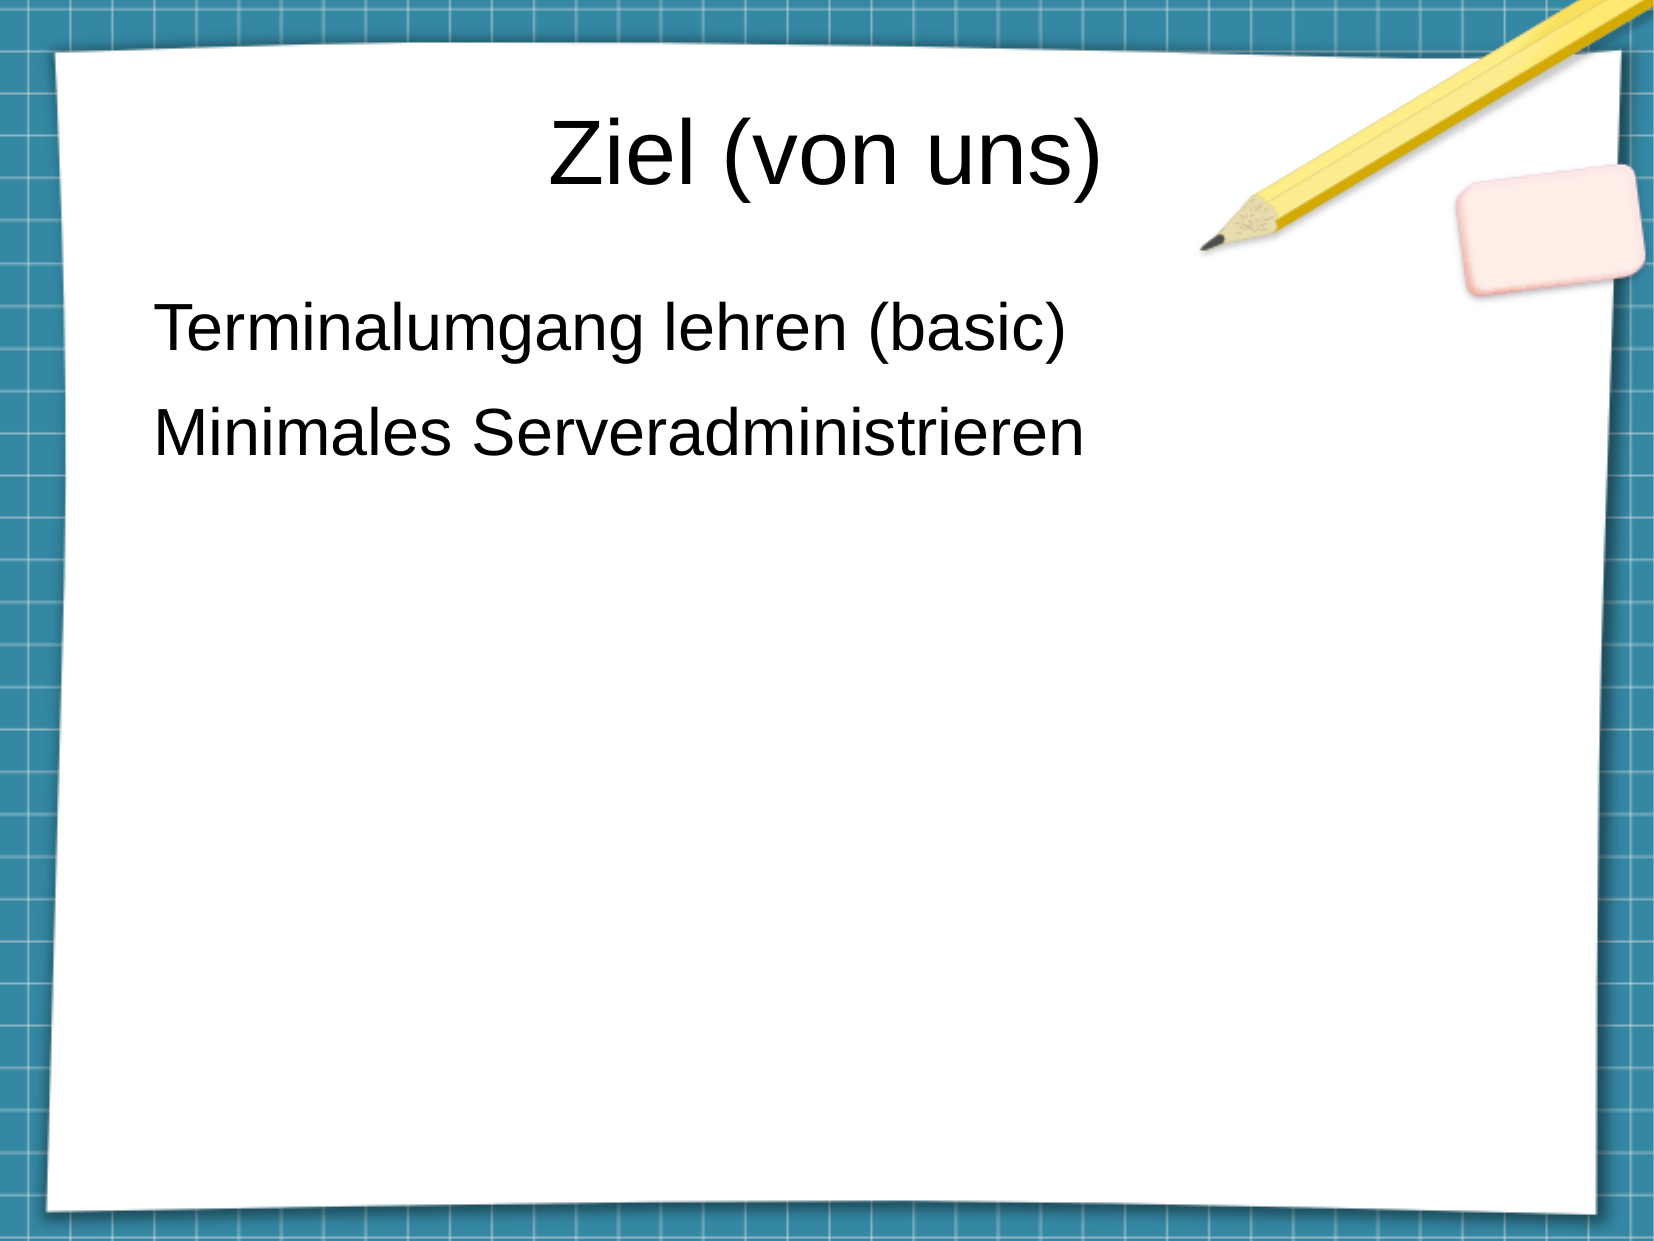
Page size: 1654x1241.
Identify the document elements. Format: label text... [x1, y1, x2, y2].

list Terminalumgang lehren (basic) Minimales Serveradministrieren [82, 290, 1571, 1010]
title Ziel (von uns) [82, 49, 1571, 257]
picture [0, 0, 1654, 1241]
